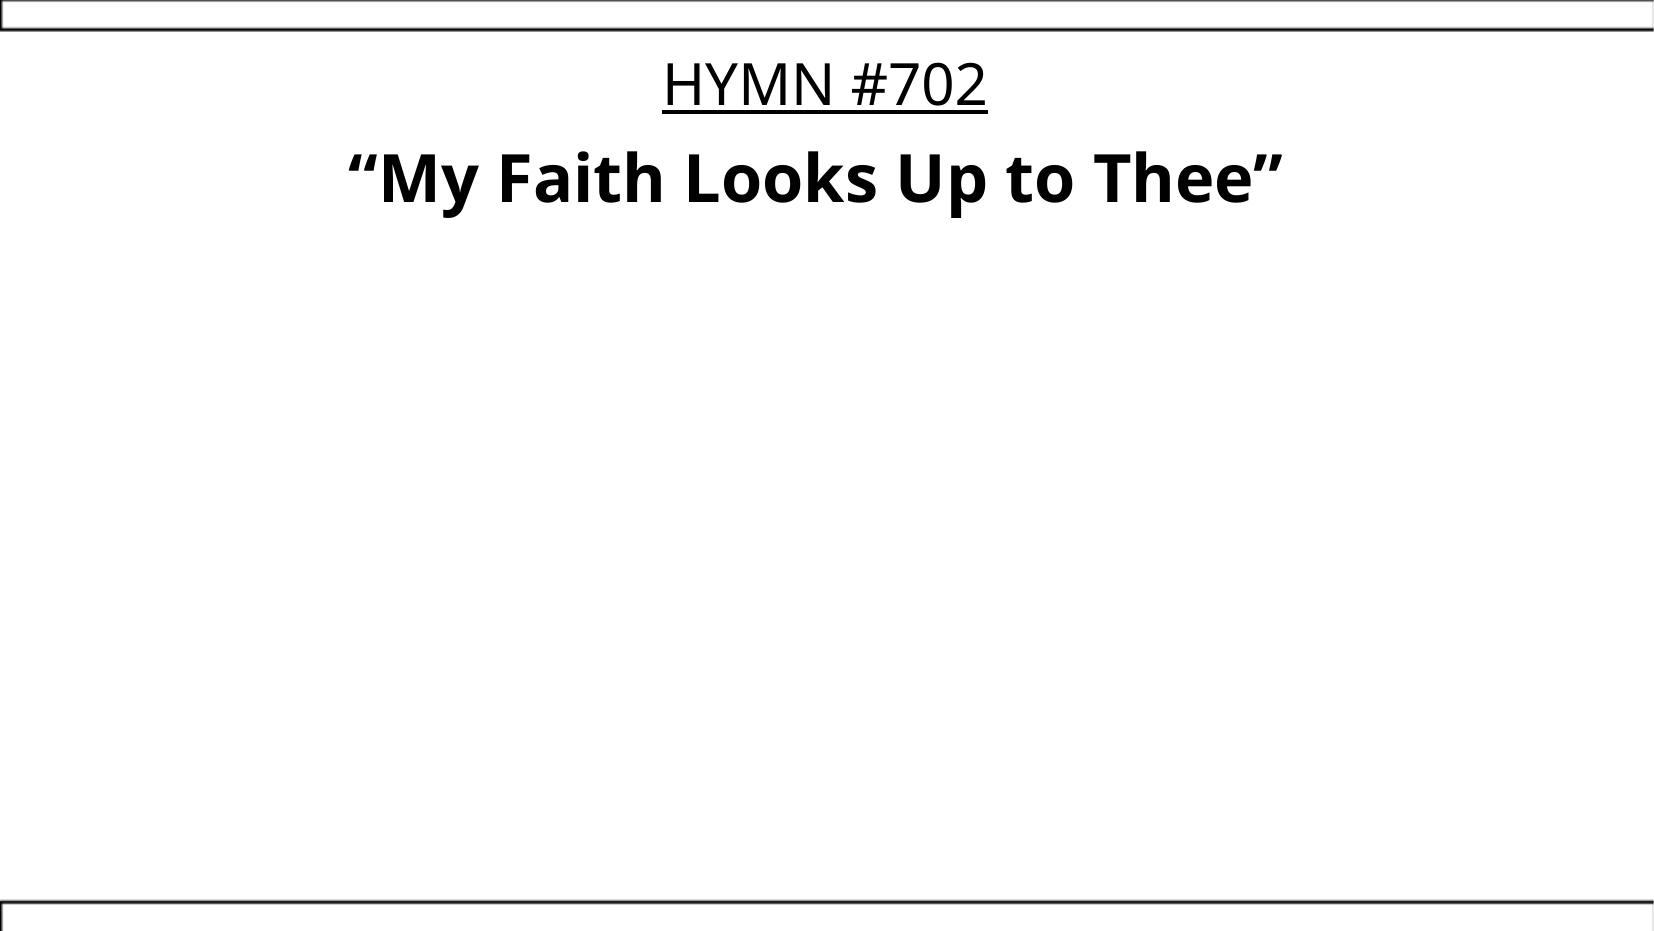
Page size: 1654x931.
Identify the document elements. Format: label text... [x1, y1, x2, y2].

picture [0, 0, 1654, 931]
text_box HYMN #702 “My Faith Looks Up to Thee” [75, 35, 1576, 226]
